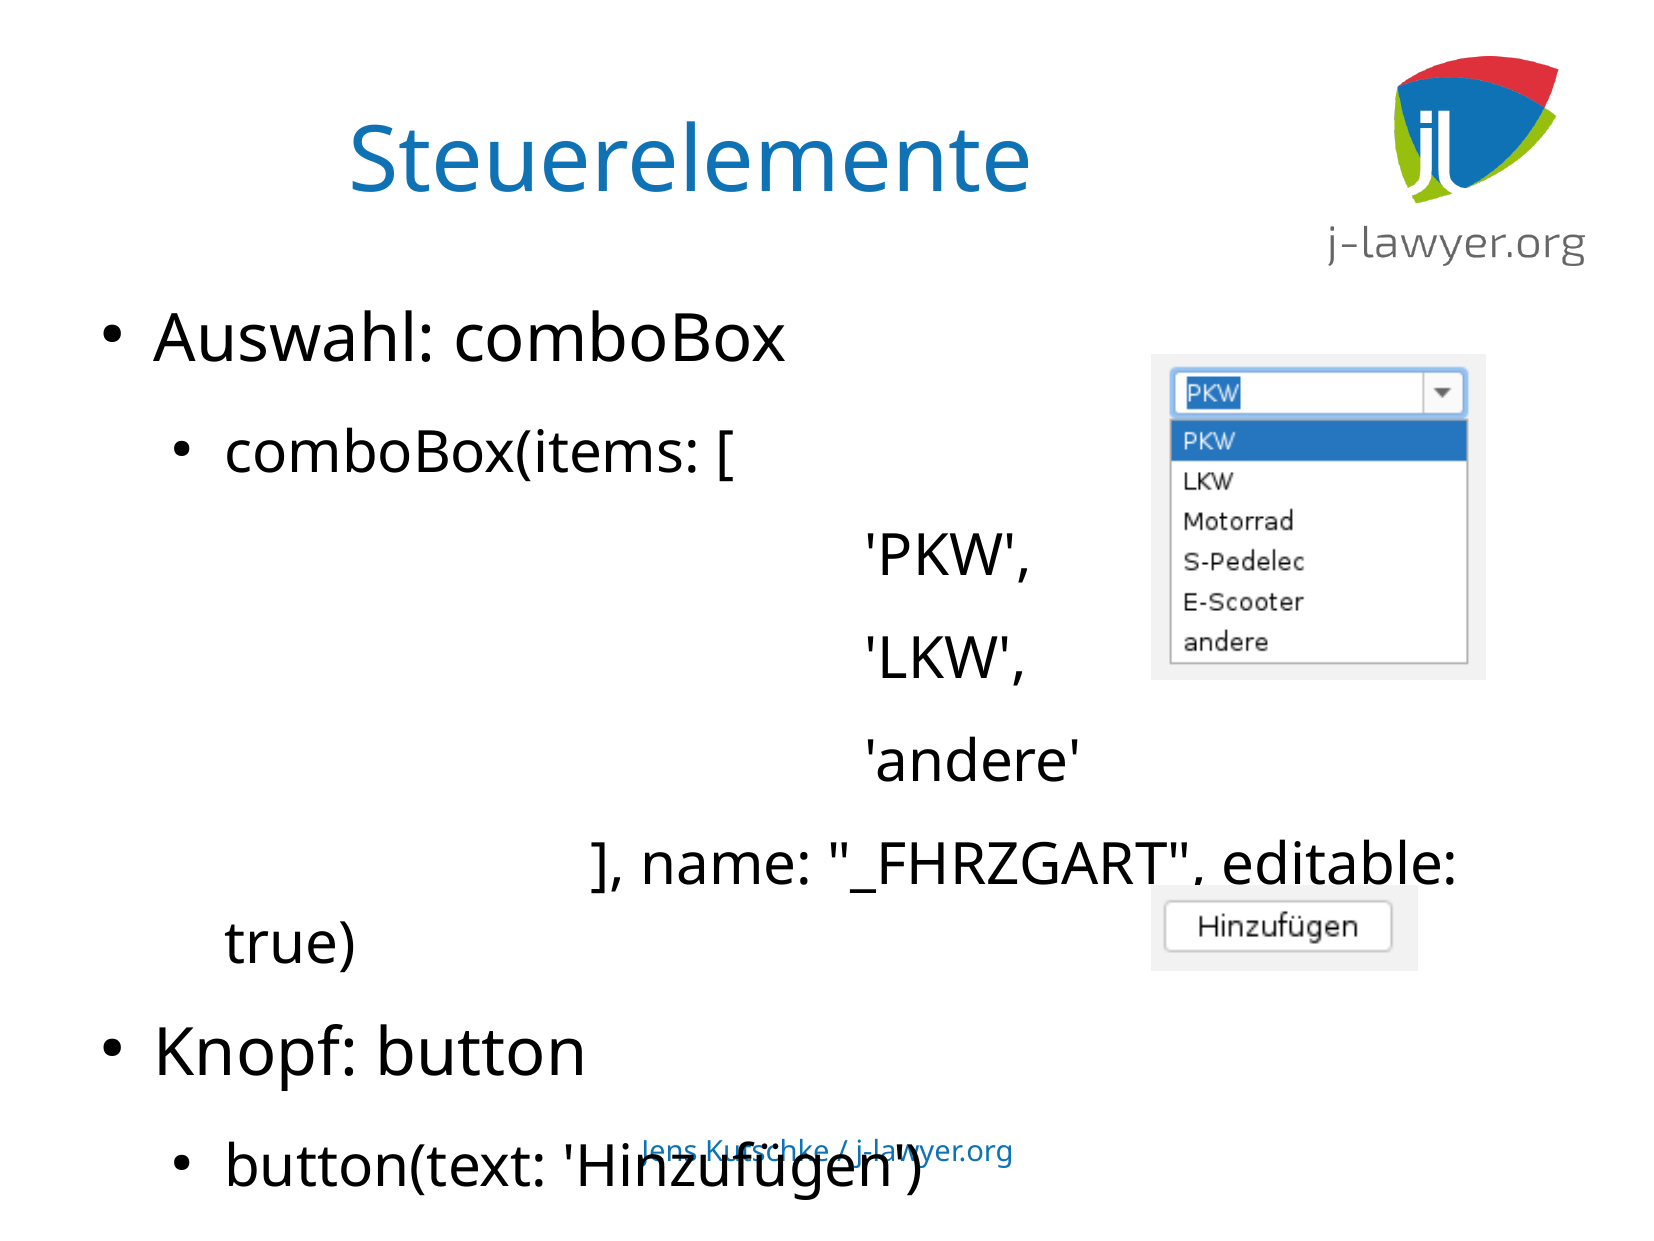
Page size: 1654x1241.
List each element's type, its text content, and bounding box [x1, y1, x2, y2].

picture [1328, 56, 1585, 266]
title Steuerelemente [82, 52, 1300, 260]
picture [1151, 885, 1418, 971]
picture [1151, 354, 1486, 680]
list Auswahl: comboBox comboBox(items: [ 'PKW', 'LKW', 'andere' ], name: "_FHRZGART", editable: true) Knopf: button button(text: 'Hinzufügen') [82, 290, 1571, 1048]
